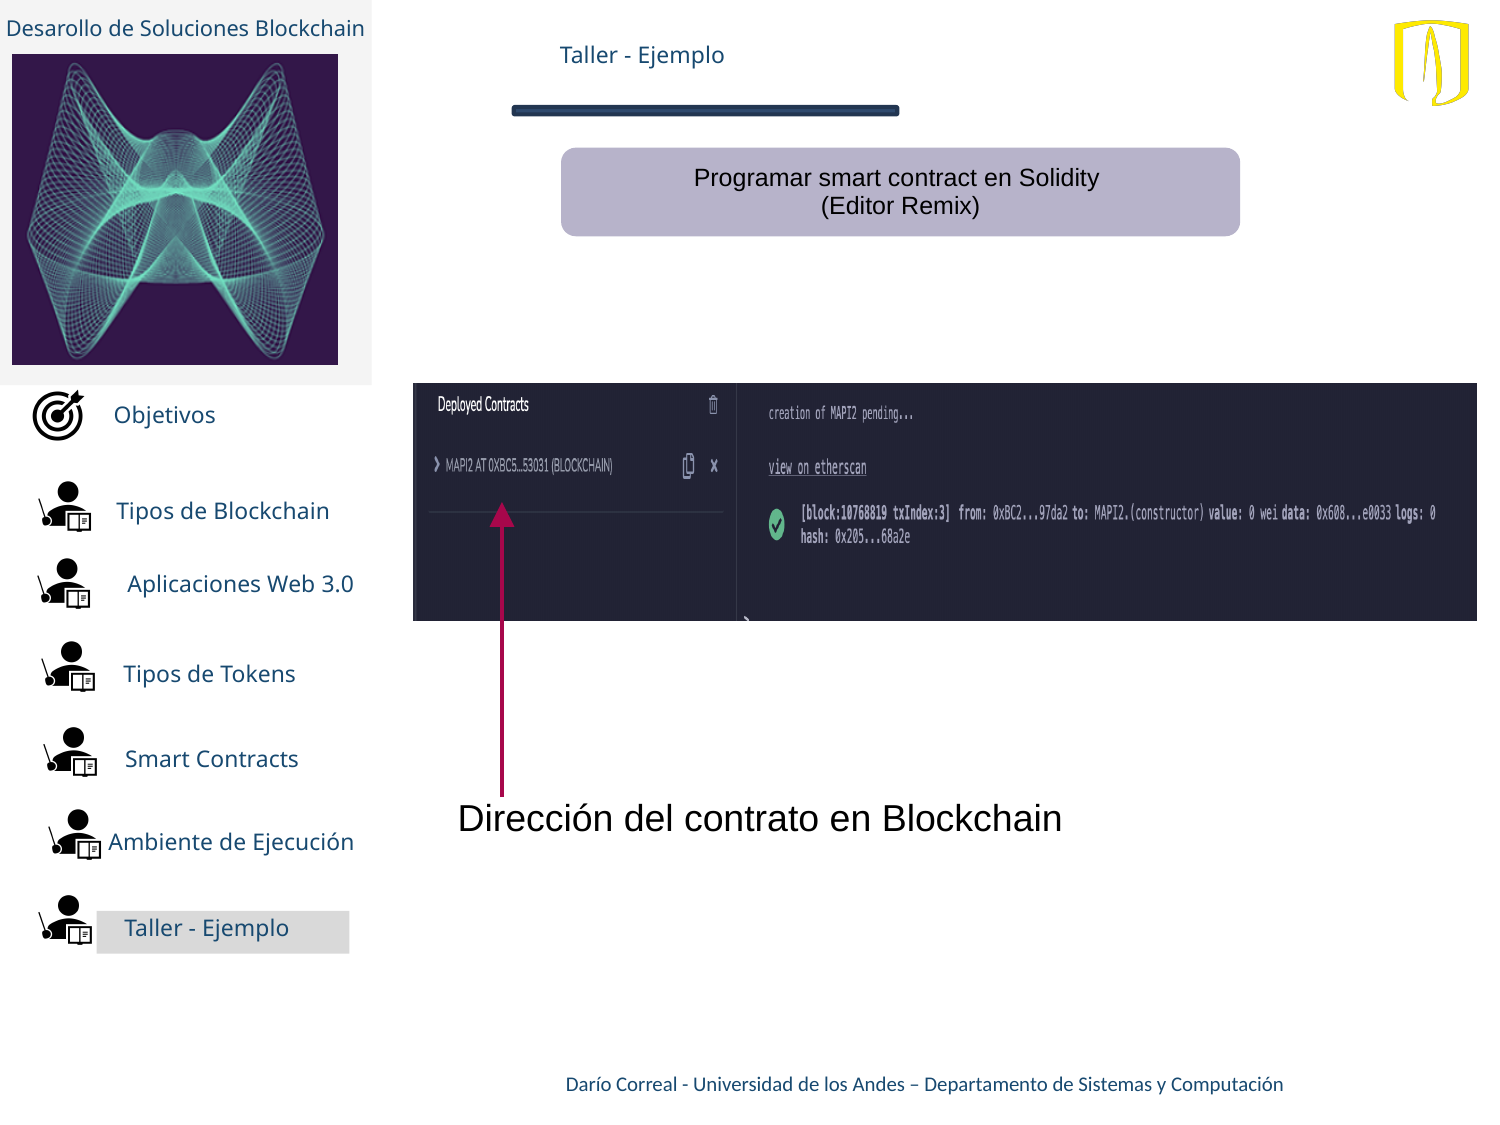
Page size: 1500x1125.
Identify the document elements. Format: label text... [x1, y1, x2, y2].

picture [27, 384, 90, 446]
picture [37, 472, 99, 535]
text_box Smart Contracts [110, 737, 314, 781]
picture [40, 632, 103, 695]
text_box Darío Correal - Universidad de los Andes – Departamento de Sistemas y Computación [551, 1062, 1300, 1103]
text_box [96, 910, 350, 954]
picture [1387, 19, 1476, 107]
picture [42, 718, 105, 780]
picture [37, 886, 100, 948]
picture [413, 383, 1477, 621]
text_box Taller - Ejemplo [544, 32, 740, 76]
text_box Tipos de Tokens [108, 652, 312, 695]
text_box Taller - Ejemplo [109, 905, 305, 949]
picture [36, 549, 98, 612]
text_box Programar smart contract en Solidity (Editor Remix) [561, 147, 1241, 237]
text_box Tipos de Blockchain [101, 489, 346, 532]
picture [12, 54, 338, 365]
text_box Dirección del contrato en Blockchain [442, 790, 1078, 847]
picture [47, 800, 109, 863]
text_box Objetivos [98, 393, 231, 437]
text_box [513, 107, 898, 115]
text_box Ambiente de Ejecución [63, 820, 370, 863]
text_box Aplicaciones Web 3.0 [112, 562, 370, 605]
